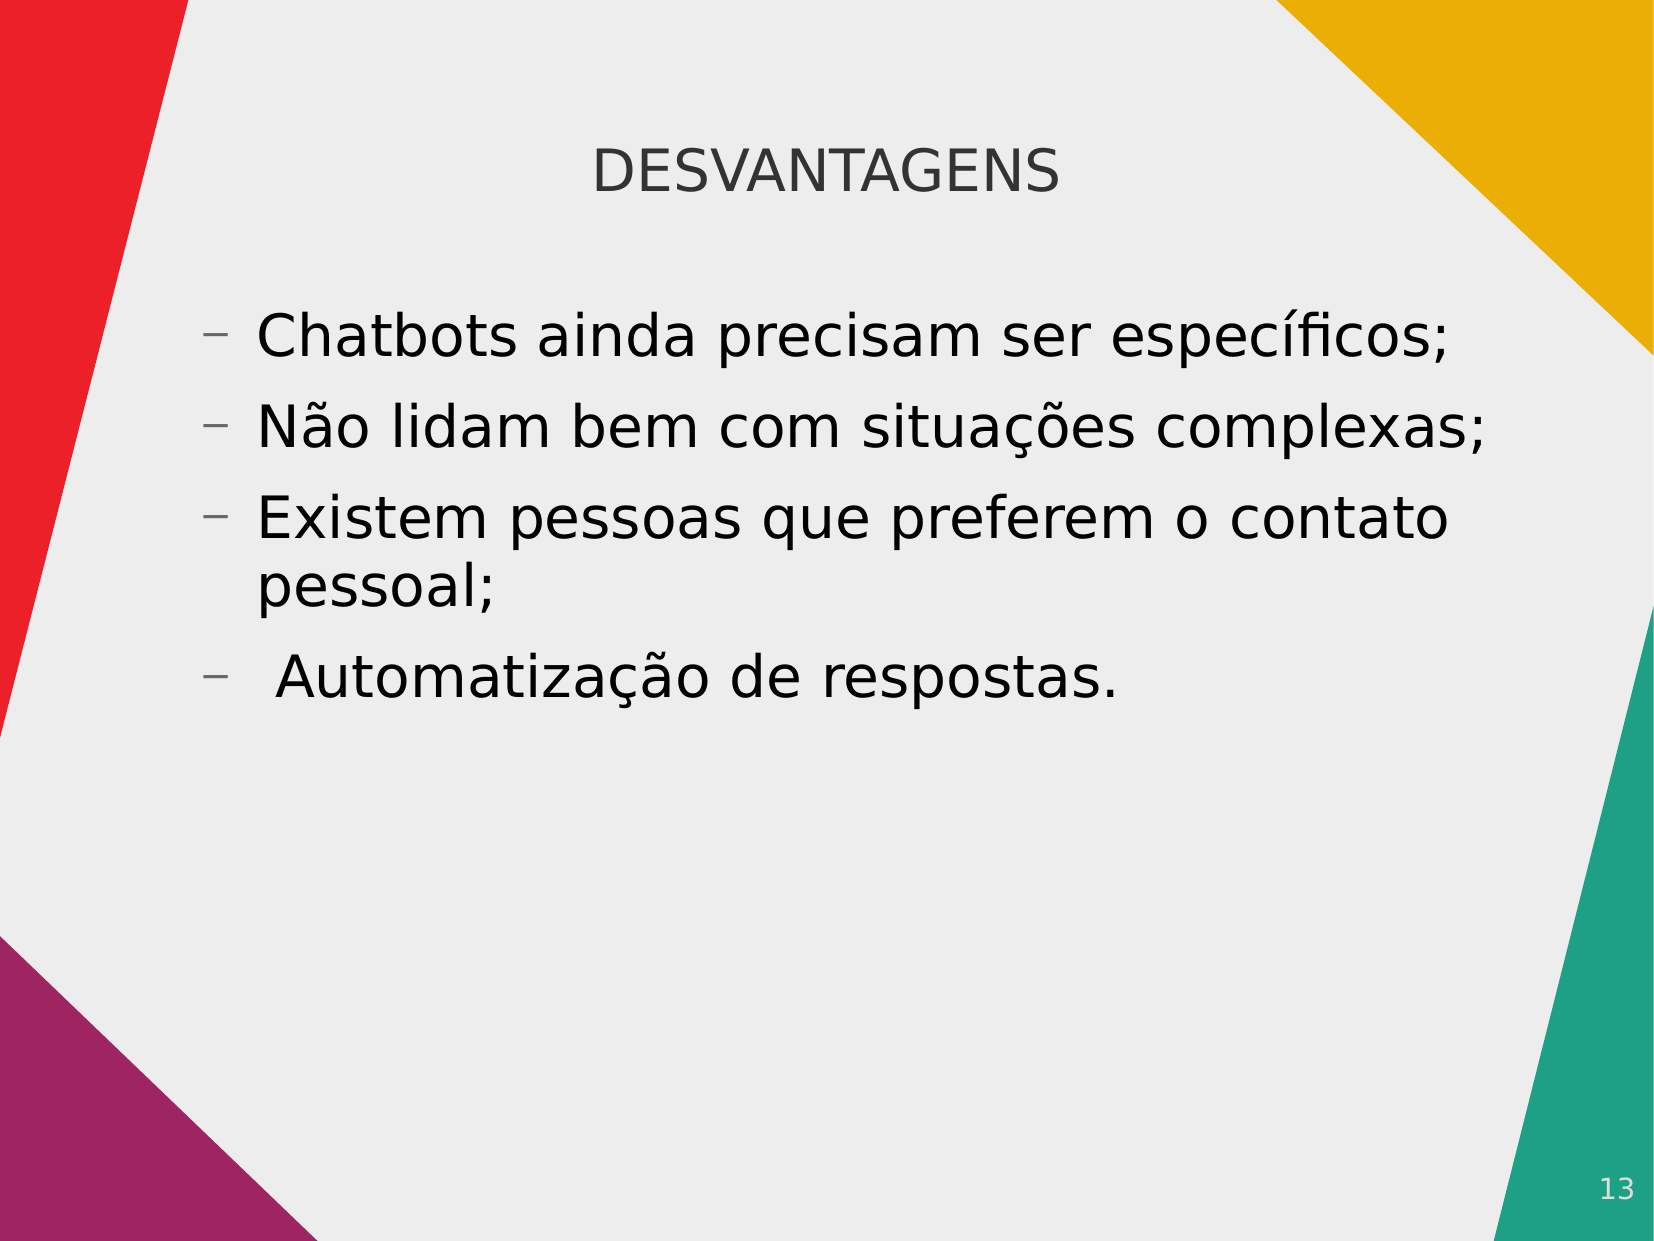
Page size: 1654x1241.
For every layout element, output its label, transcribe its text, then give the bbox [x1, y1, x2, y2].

list Chatbots ainda precisam ser específicos; Não lidam bem com situações complexas; Existem pessoas que preferem o contato pessoal; Automatização de respostas. [114, 302, 1539, 1033]
title DESVANTAGENS [114, 73, 1539, 271]
